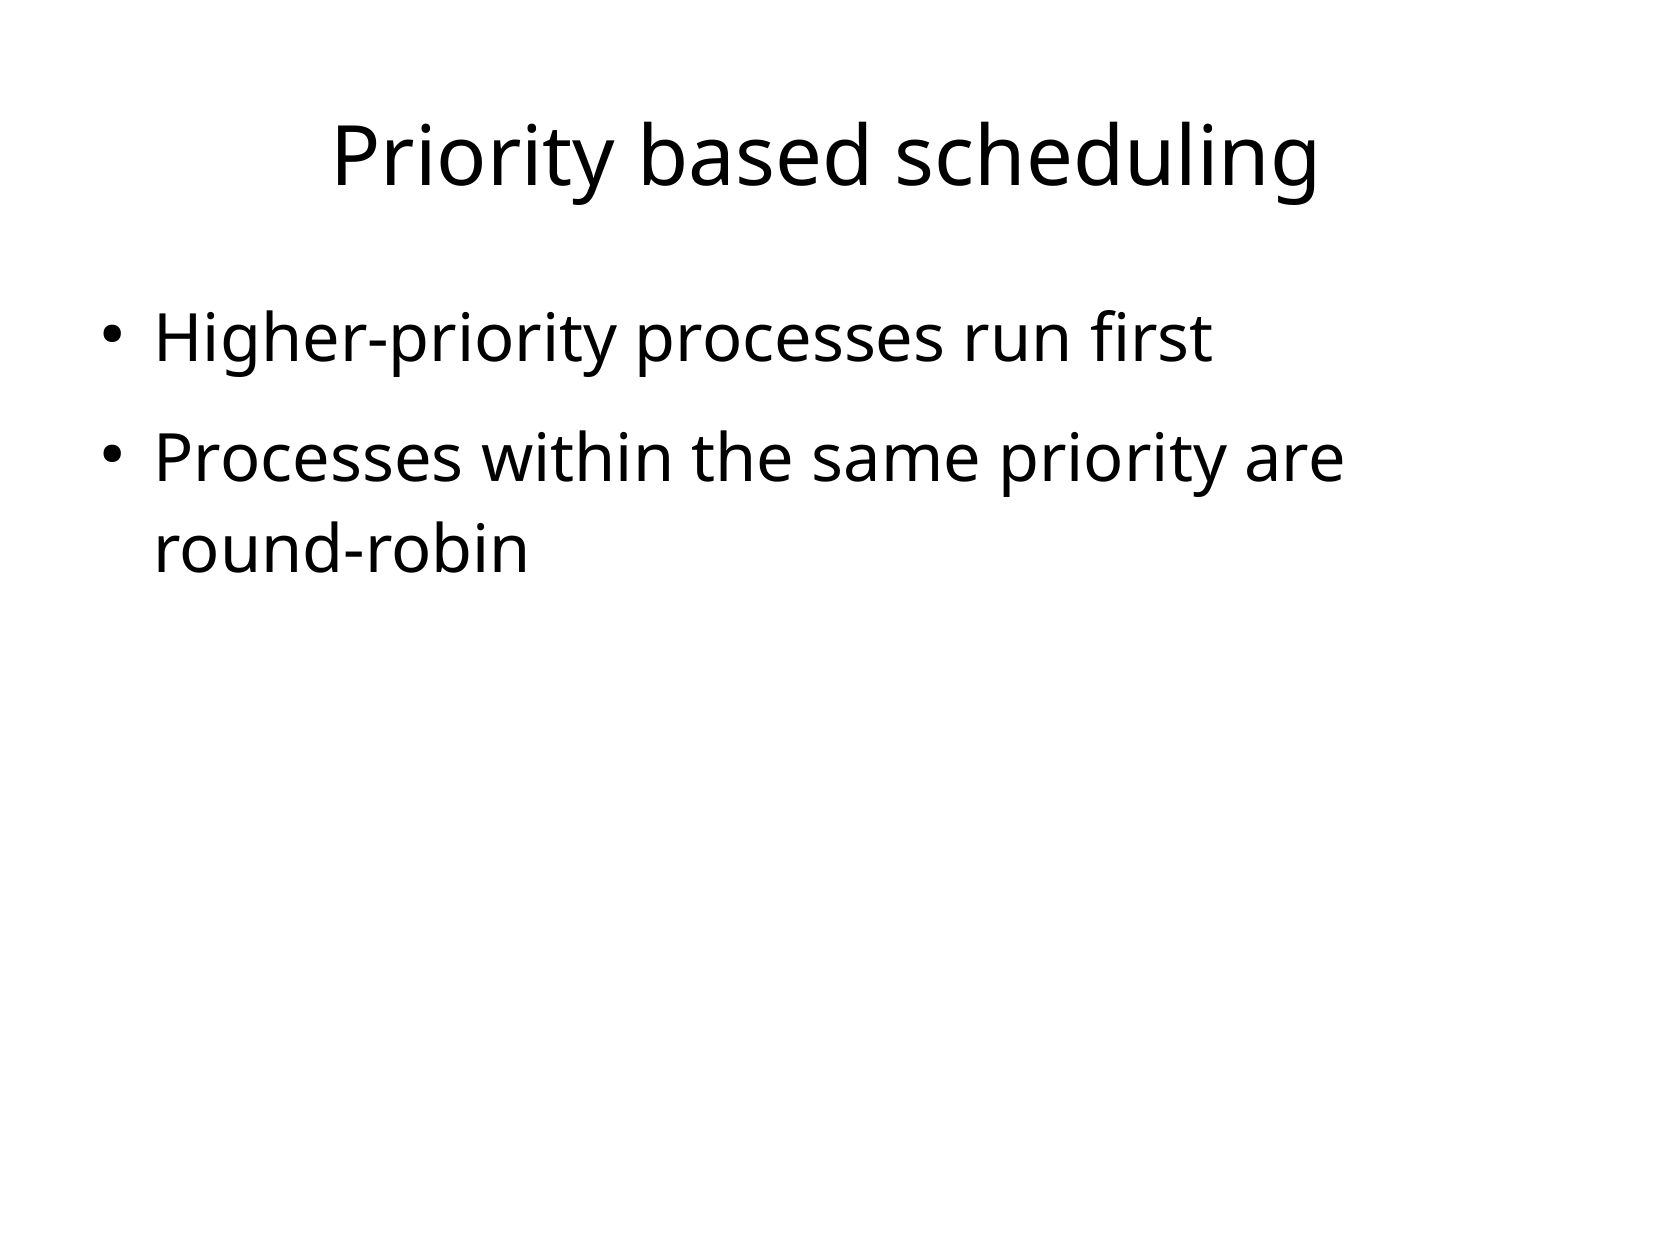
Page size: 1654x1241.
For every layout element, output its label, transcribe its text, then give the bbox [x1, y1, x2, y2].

list Higher-priority processes run first Processes within the same priority are round-robin [82, 290, 1571, 1010]
title Priority based scheduling [82, 49, 1571, 257]
